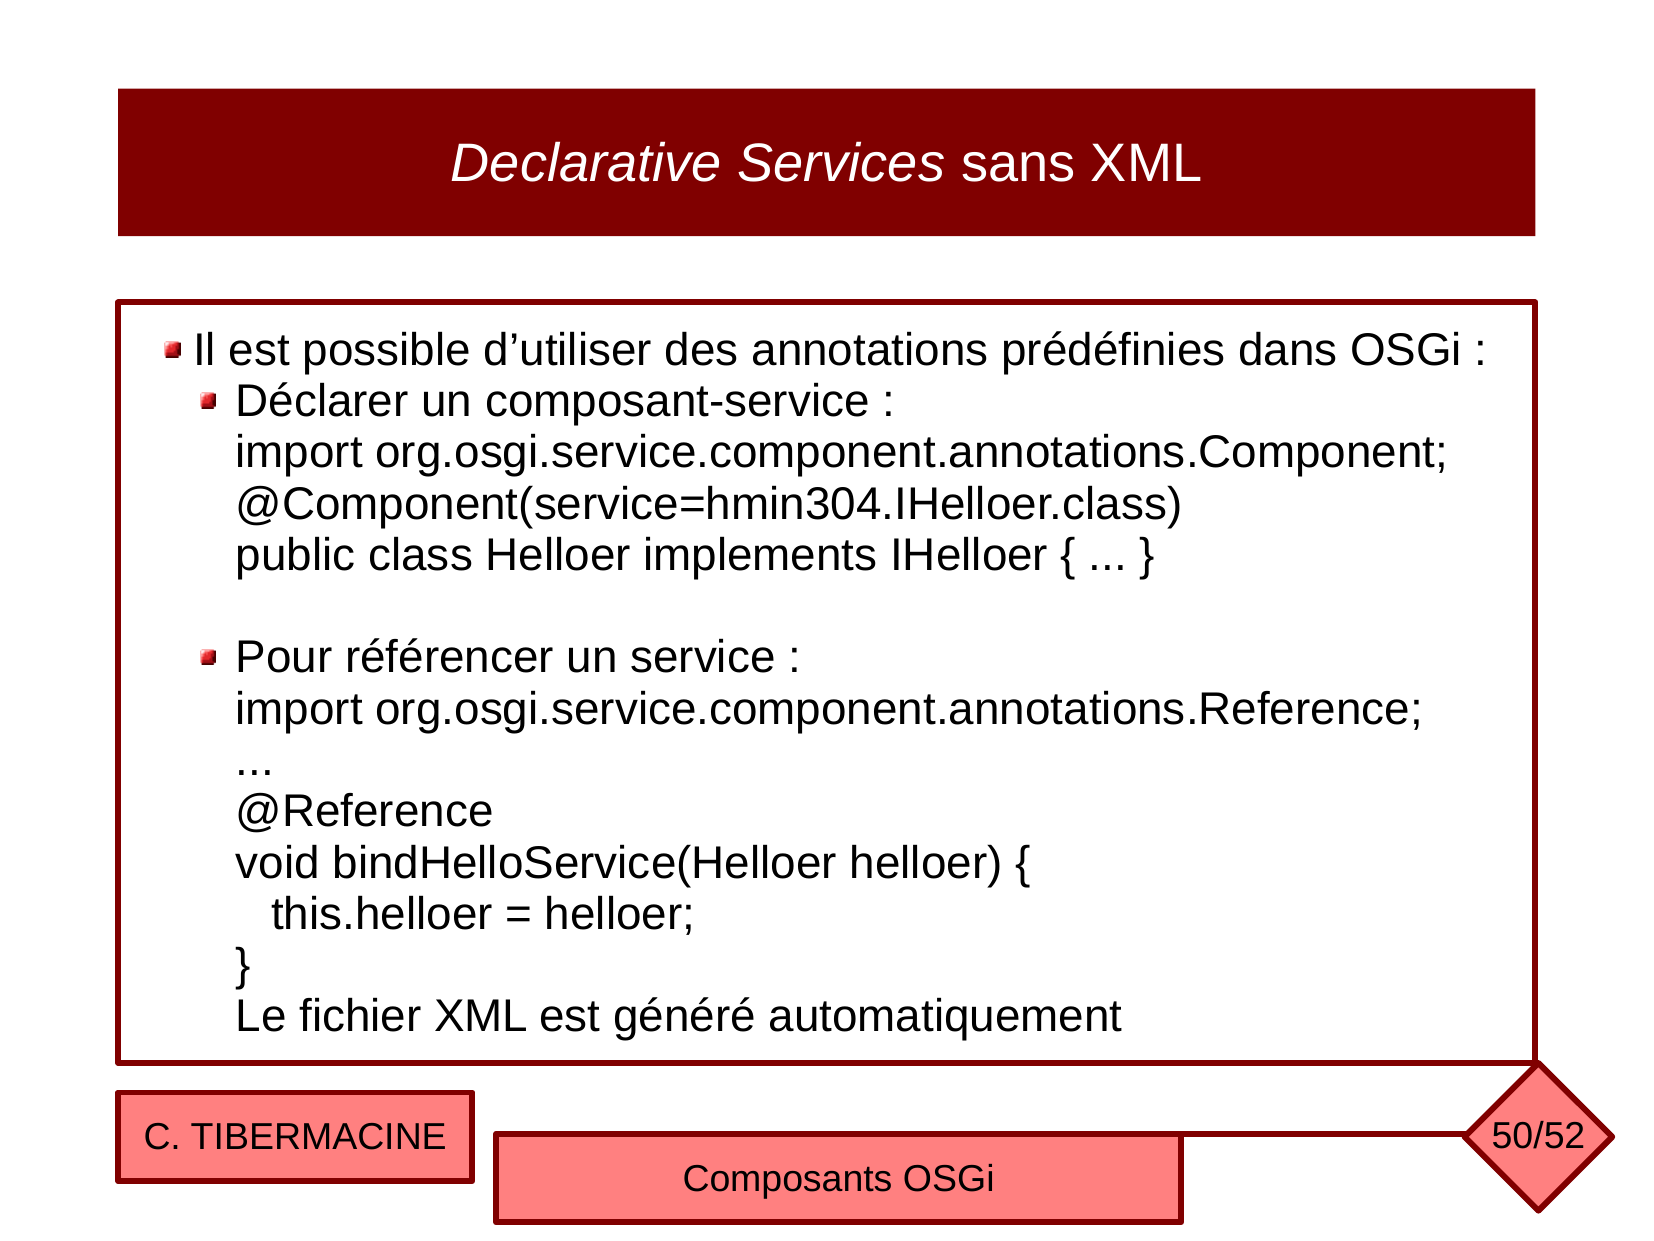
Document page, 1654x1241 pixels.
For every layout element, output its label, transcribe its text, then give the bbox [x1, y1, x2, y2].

text_box Il est possible d’utiliser des annotations prédéfinies dans OSGi : Déclarer un composant-service : import org.osgi.service.component.annotations.Component; @Component(service=hmin304.IHelloer.class) public class Helloer implements IHelloer { ... } Pour référencer un service : import org.osgi.service.component.annotations.Reference; ... @Reference void bindHelloService(Helloer helloer) { this.helloer = helloer; } Le fichier XML est généré automatiquement [118, 302, 1536, 1063]
text_box C. TIBERMACINE [118, 1092, 473, 1182]
picture [200, 649, 216, 665]
text_box [1533, 1206, 1544, 1211]
text_box <numéro>/52 [1476, 1106, 1601, 1206]
text_box Declarative Services sans XML [118, 88, 1536, 237]
text_box [1495, 1062, 1582, 1106]
text_box [1601, 1125, 1613, 1149]
picture [164, 341, 181, 358]
text_box [1464, 1125, 1476, 1149]
picture [200, 392, 216, 409]
text_box Composants OSGi [496, 1133, 1182, 1223]
